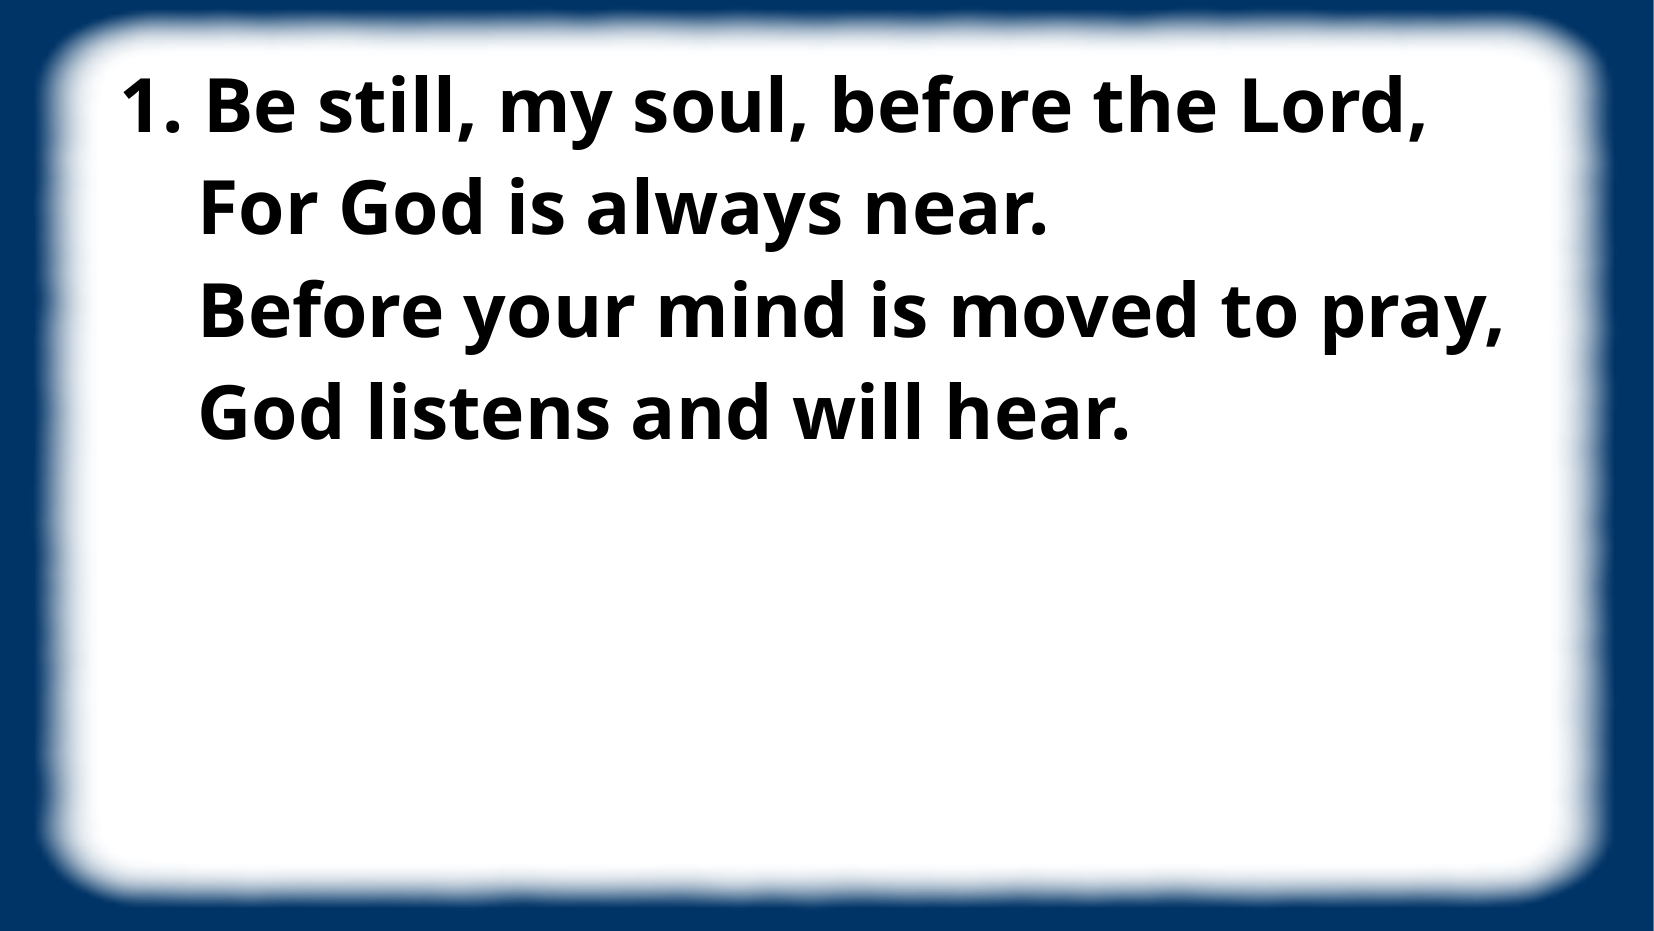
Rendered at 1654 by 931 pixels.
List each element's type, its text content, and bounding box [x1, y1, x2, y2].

text_box 1. Be still, my soul, before the Lord, For God is always near. Before your mind is moved to pray, God listens and will hear. [105, 45, 1546, 460]
picture [0, 0, 1654, 931]
